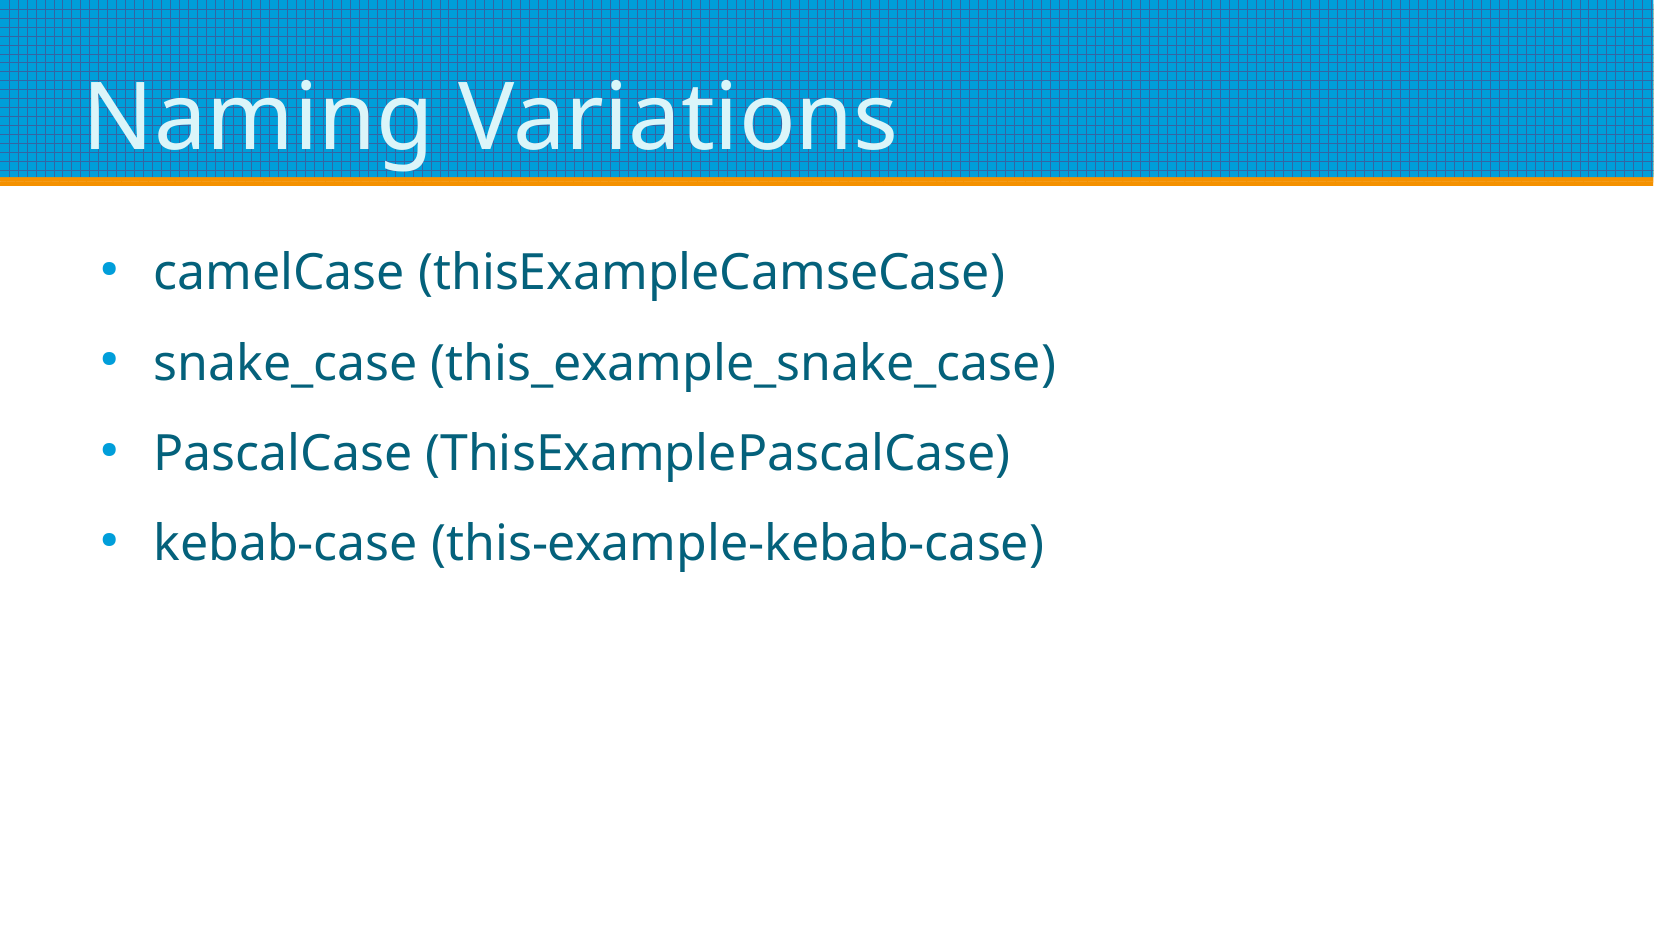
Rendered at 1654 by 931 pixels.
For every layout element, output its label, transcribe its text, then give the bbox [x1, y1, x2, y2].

list camelCase (thisExampleCamseCase) snake_case (this_example_snake_case) PascalCase (ThisExamplePascalCase) kebab-case (this-example-kebab-case) [82, 236, 1571, 813]
title Naming Variations [82, 14, 1571, 178]
